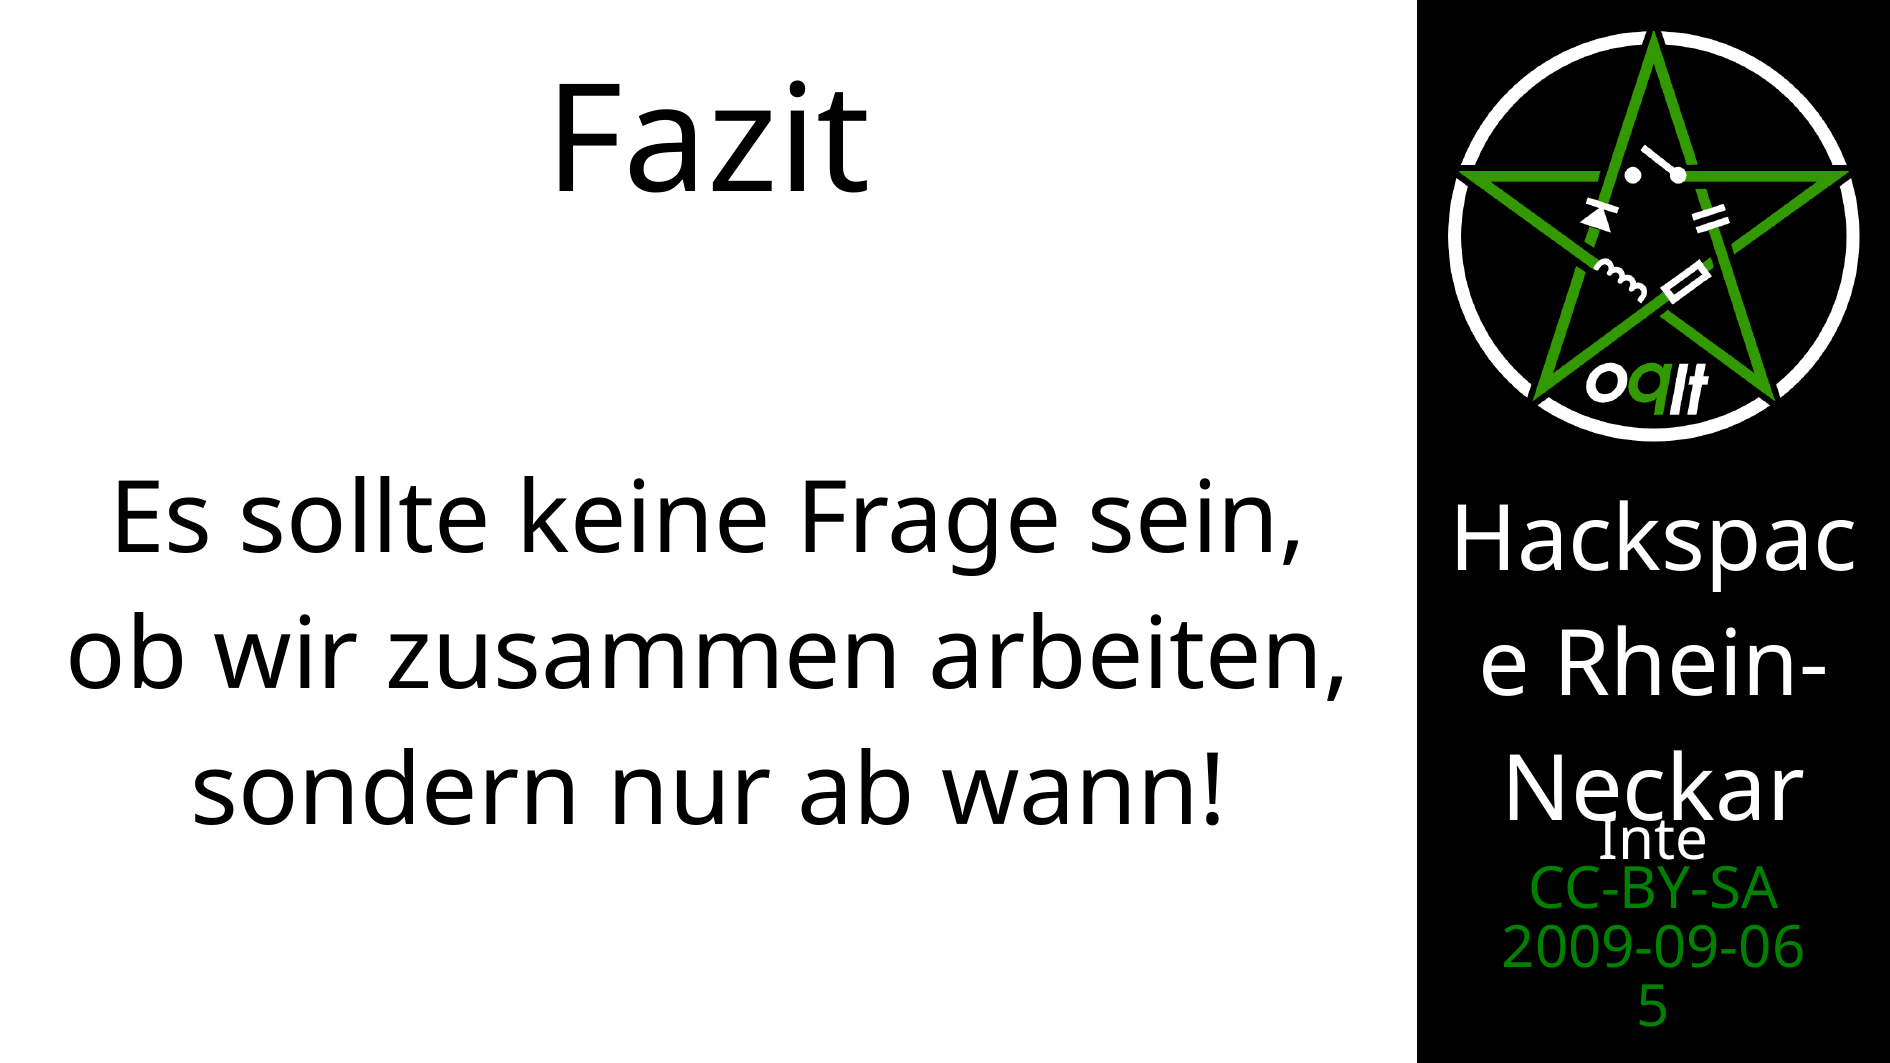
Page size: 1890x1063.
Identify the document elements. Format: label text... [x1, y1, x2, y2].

picture [1446, 29, 1861, 443]
title Fazit [29, 29, 1388, 237]
subtitle Es sollte keine Frage sein, ob wir zusammen arbeiten, sondern nur ab wann! [29, 273, 1388, 1027]
